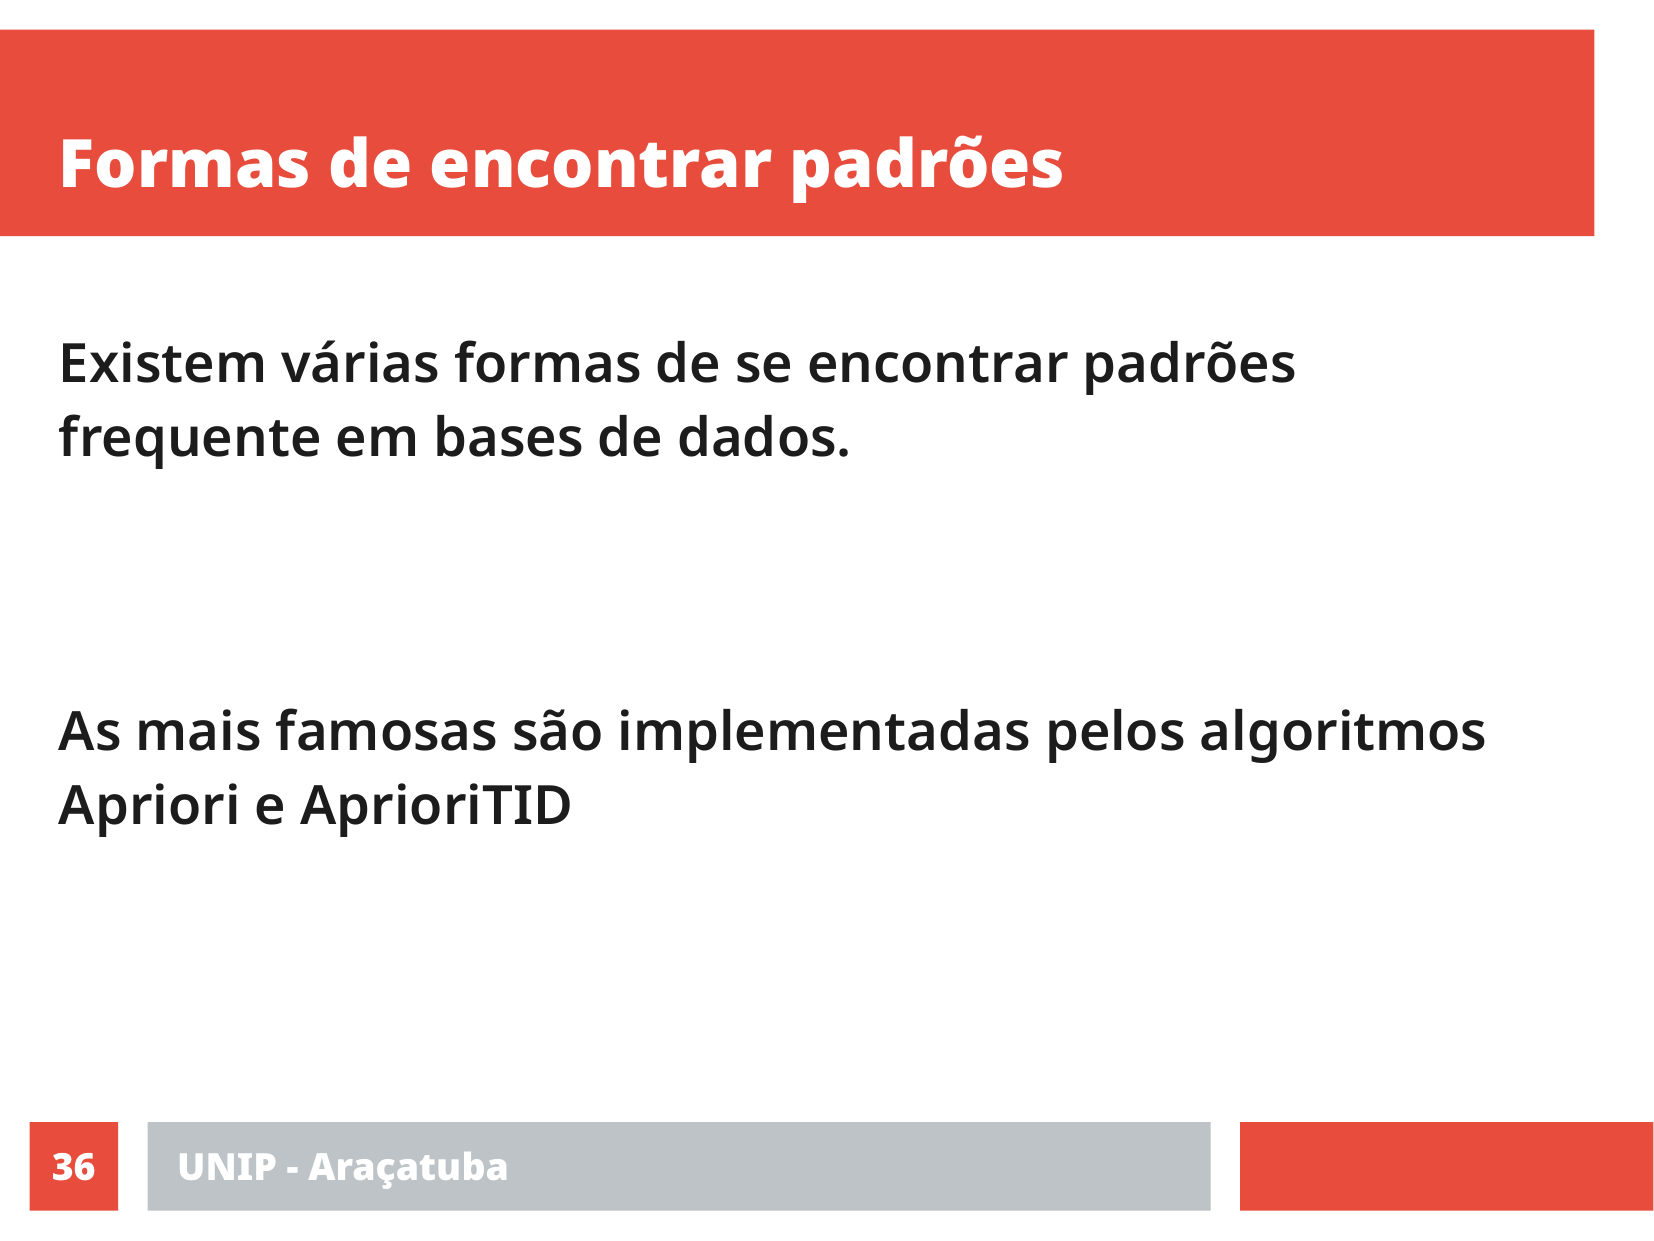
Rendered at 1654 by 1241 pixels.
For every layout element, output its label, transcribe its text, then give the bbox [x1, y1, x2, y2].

title Formas de encontrar padrões [59, 59, 1595, 207]
list Existem várias formas de se encontrar padrões frequente em bases de dados. As mais famosas são implementadas pelos algoritmos Apriori e AprioriTID [59, 324, 1565, 1093]
